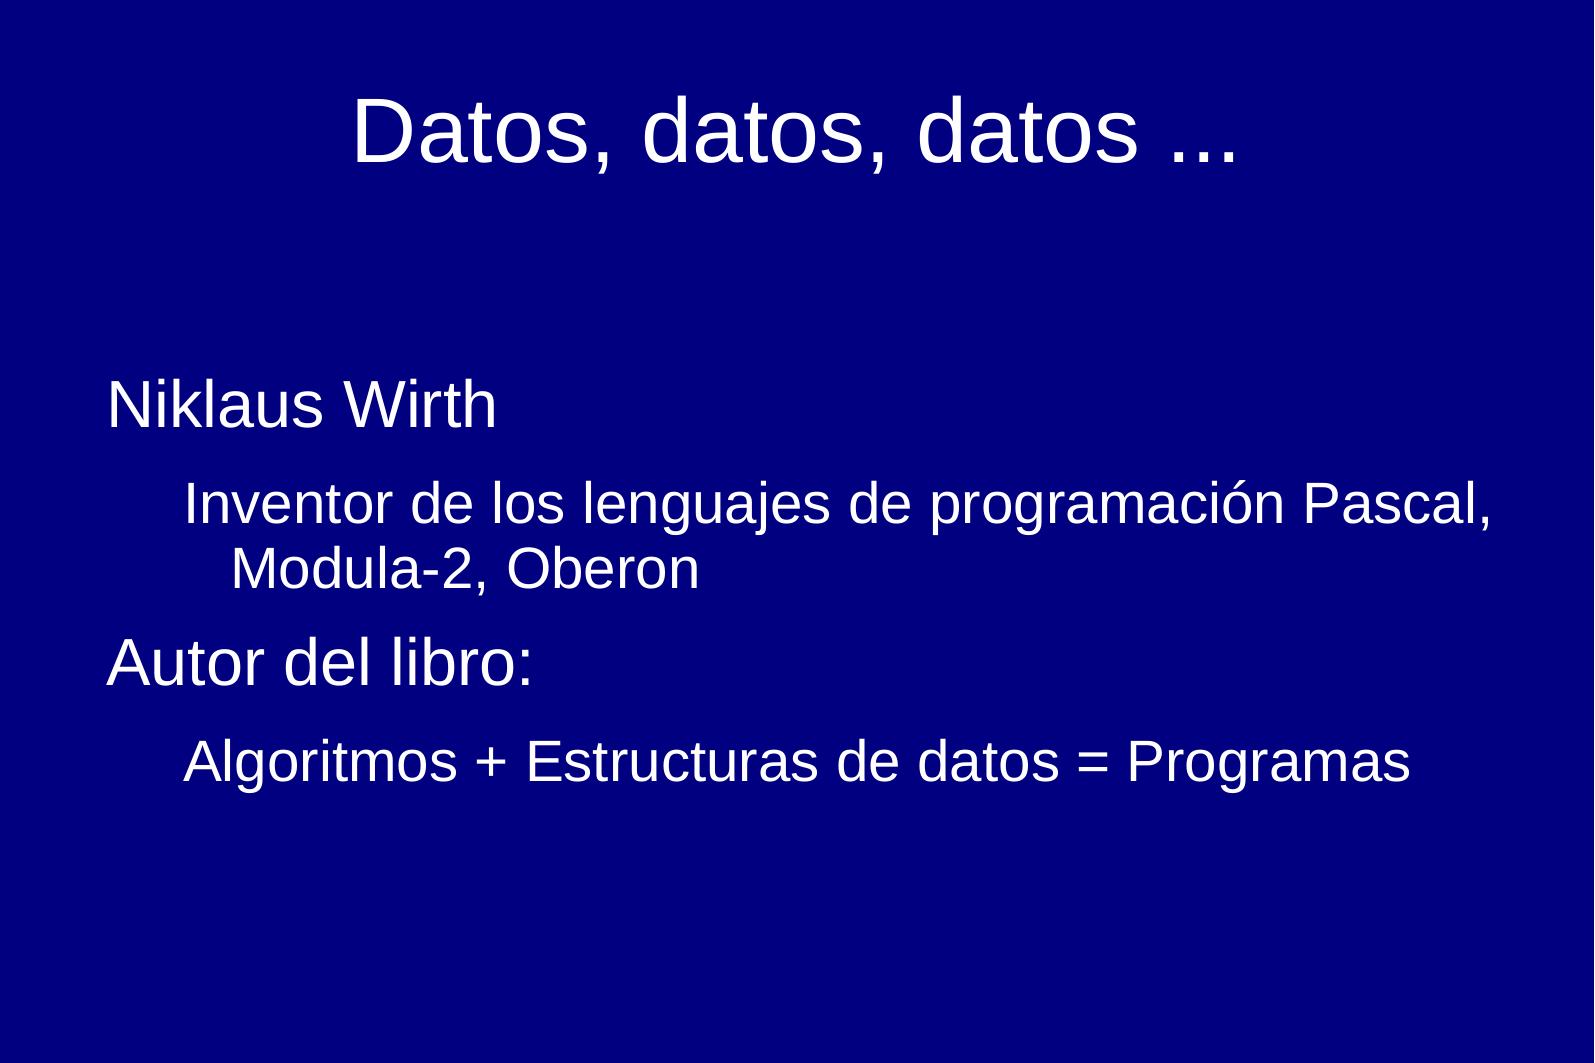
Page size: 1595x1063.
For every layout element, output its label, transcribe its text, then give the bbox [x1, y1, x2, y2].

title Datos, datos, datos ... [79, 42, 1515, 220]
list Niklaus Wirth Inventor de los lenguajes de programación Pascal, Modula-2, Oberon Autor del libro: Algoritmos + Estructuras de datos = Programas [88, 366, 1524, 827]
